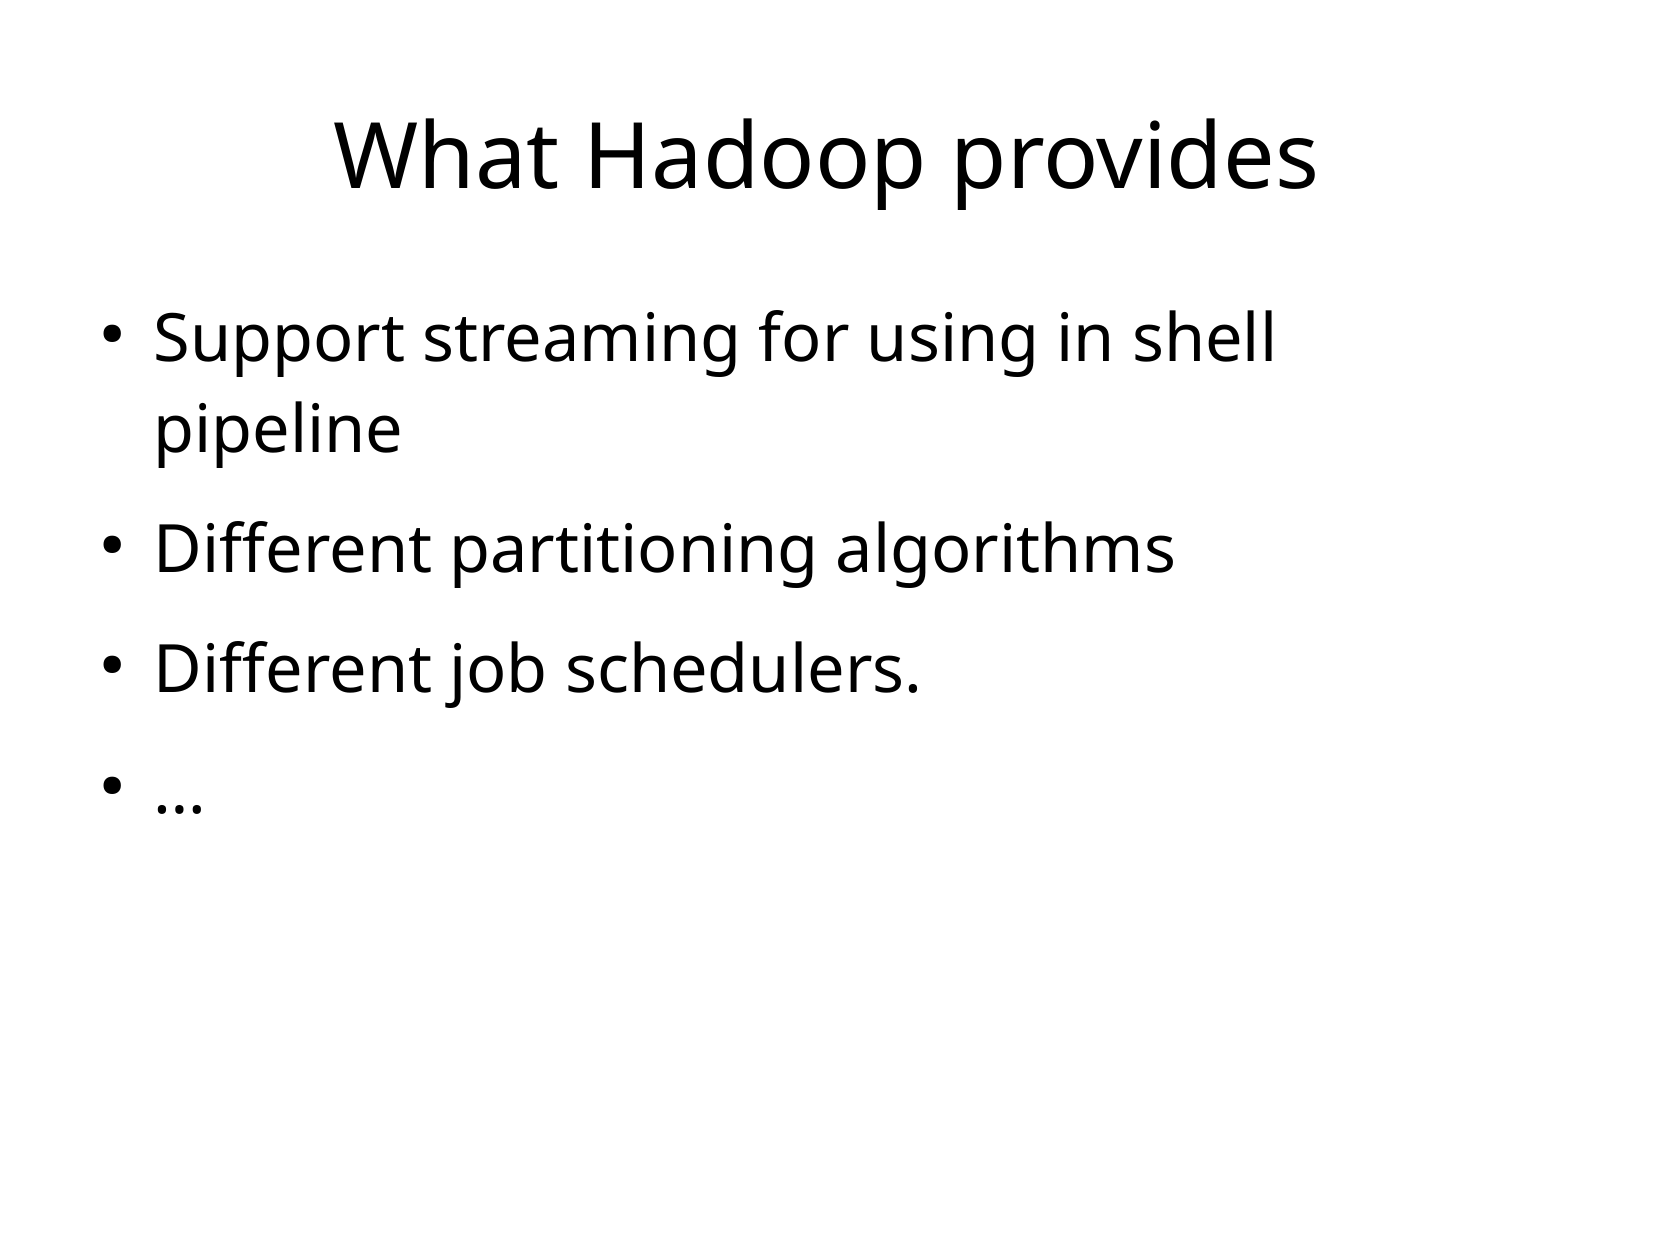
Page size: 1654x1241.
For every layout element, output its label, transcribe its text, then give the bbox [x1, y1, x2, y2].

title What Hadoop provides [82, 49, 1571, 257]
list Support streaming for using in shell pipeline Different partitioning algorithms Different job schedulers. … [82, 290, 1538, 1010]
